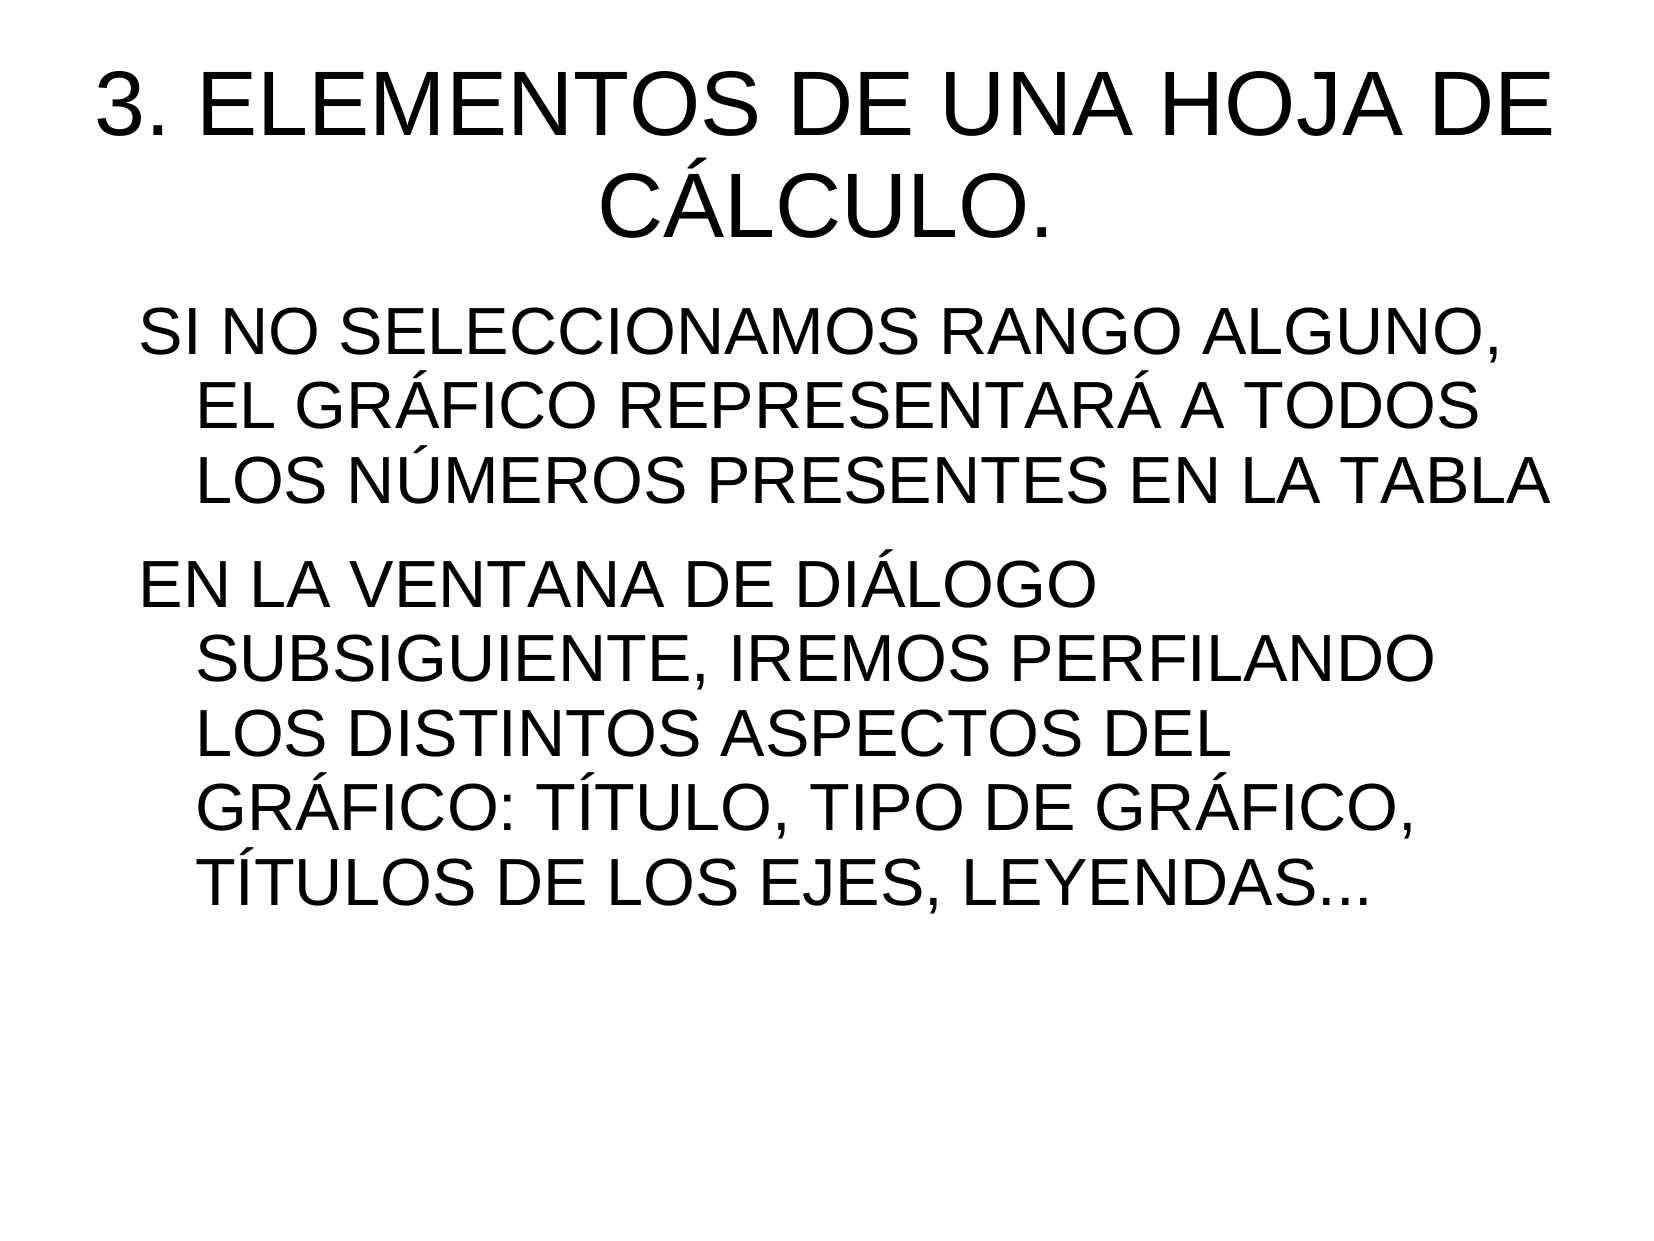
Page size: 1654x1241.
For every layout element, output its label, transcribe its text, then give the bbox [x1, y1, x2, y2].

title 3. ELEMENTOS DE UNA HOJA DE CÁLCULO. [82, 47, 1571, 259]
list SI NO SELECCIONAMOS RANGO ALGUNO, EL GRÁFICO REPRESENTARÁ A TODOS LOS NÚMEROS PRESENTES EN LA TABLA EN LA VENTANA DE DIÁLOGO SUBSIGUIENTE, IREMOS PERFILANDO LOS DISTINTOS ASPECTOS DEL GRÁFICO: TÍTULO, TIPO DE GRÁFICO, TÍTULOS DE LOS EJES, LEYENDAS... [82, 290, 1571, 1109]
